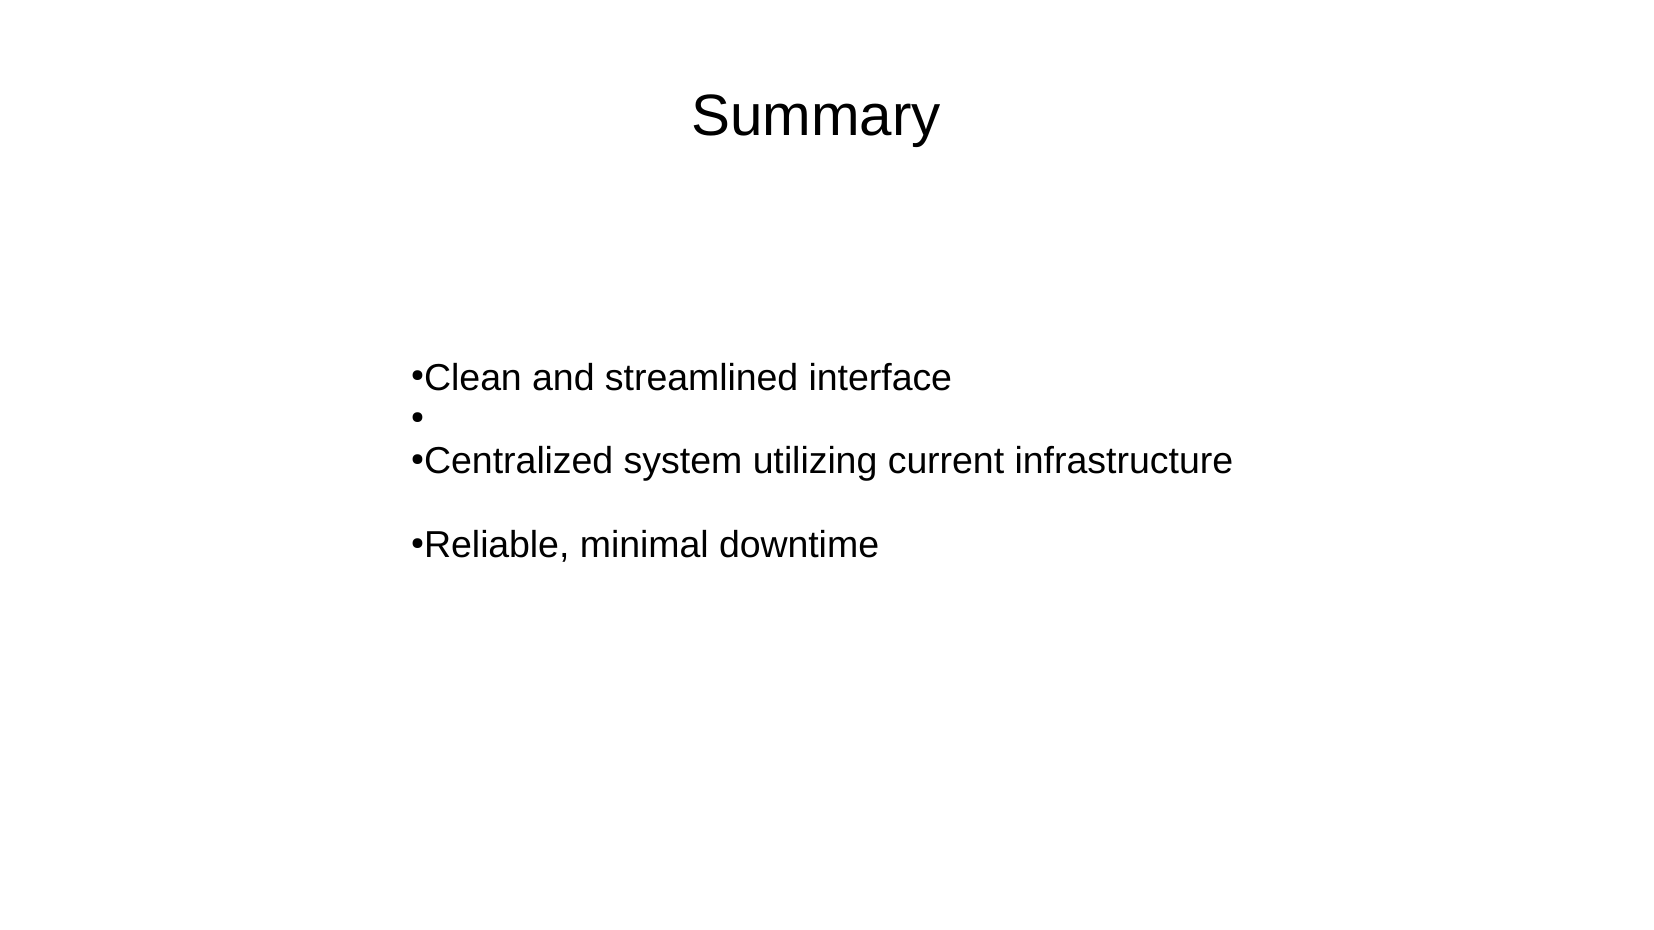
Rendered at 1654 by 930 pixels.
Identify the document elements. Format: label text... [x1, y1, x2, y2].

text_box Summary [676, 75, 977, 158]
text_box Clean and streamlined interface Centralized system utilizing current infrastructure Reliable, minimal downtime [396, 348, 1257, 582]
